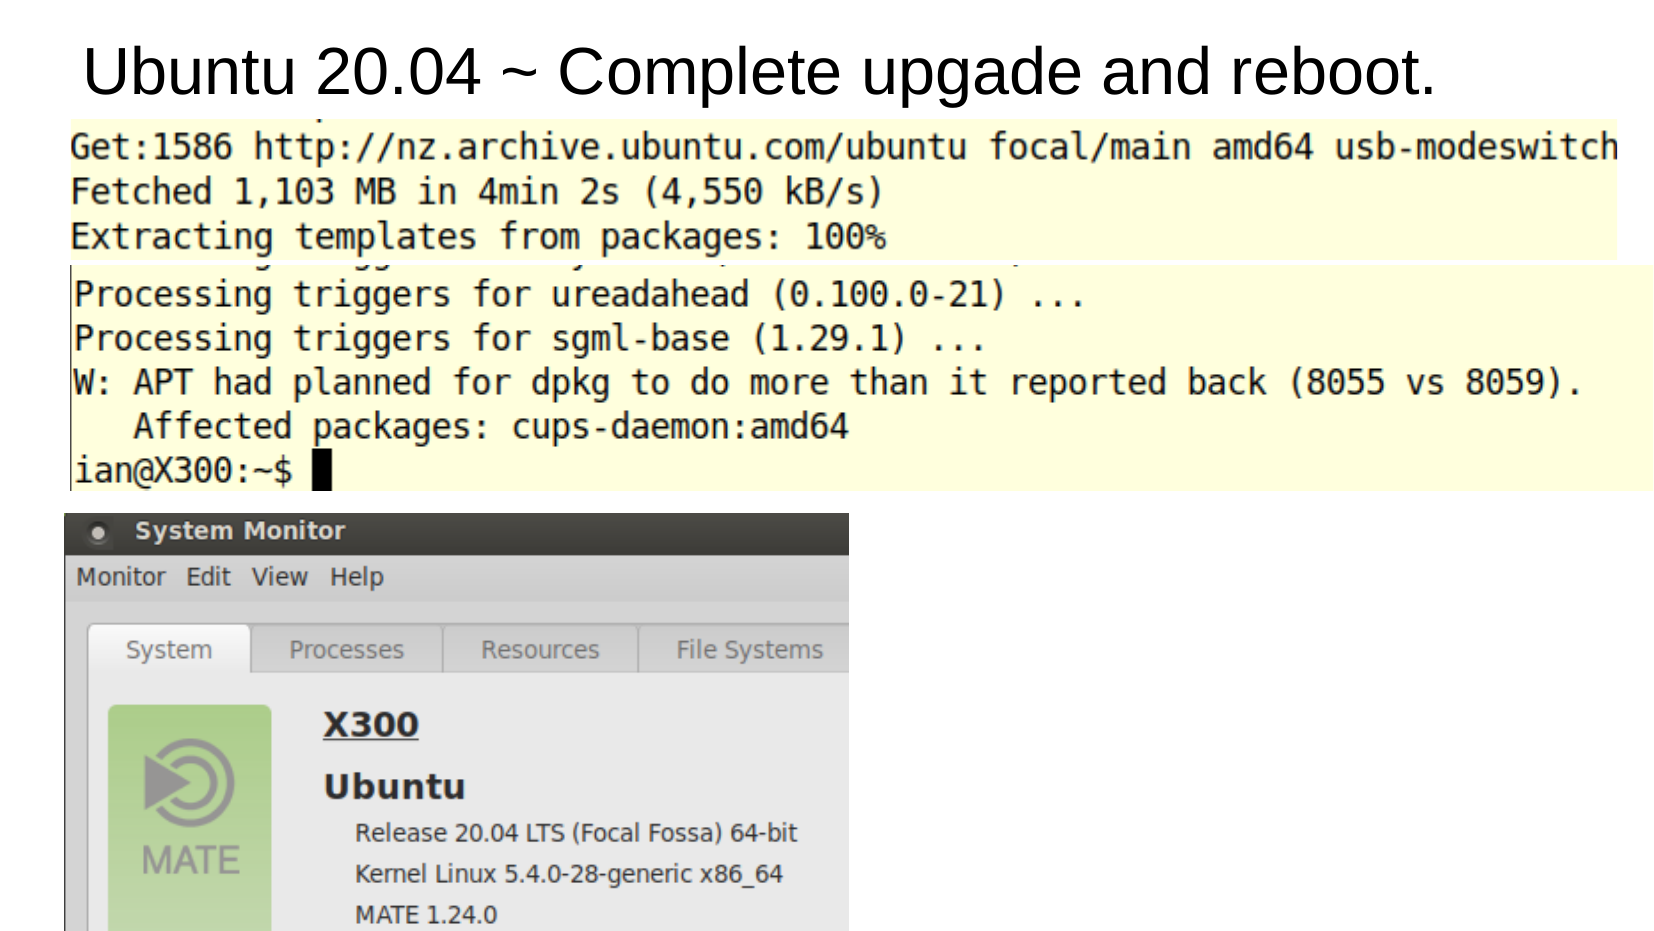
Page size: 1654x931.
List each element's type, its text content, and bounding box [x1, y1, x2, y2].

picture [64, 513, 849, 931]
picture [70, 119, 1618, 260]
picture [70, 265, 1654, 491]
title Ubuntu 20.04 ~ Complete upgade and reboot. [82, 34, 1571, 110]
